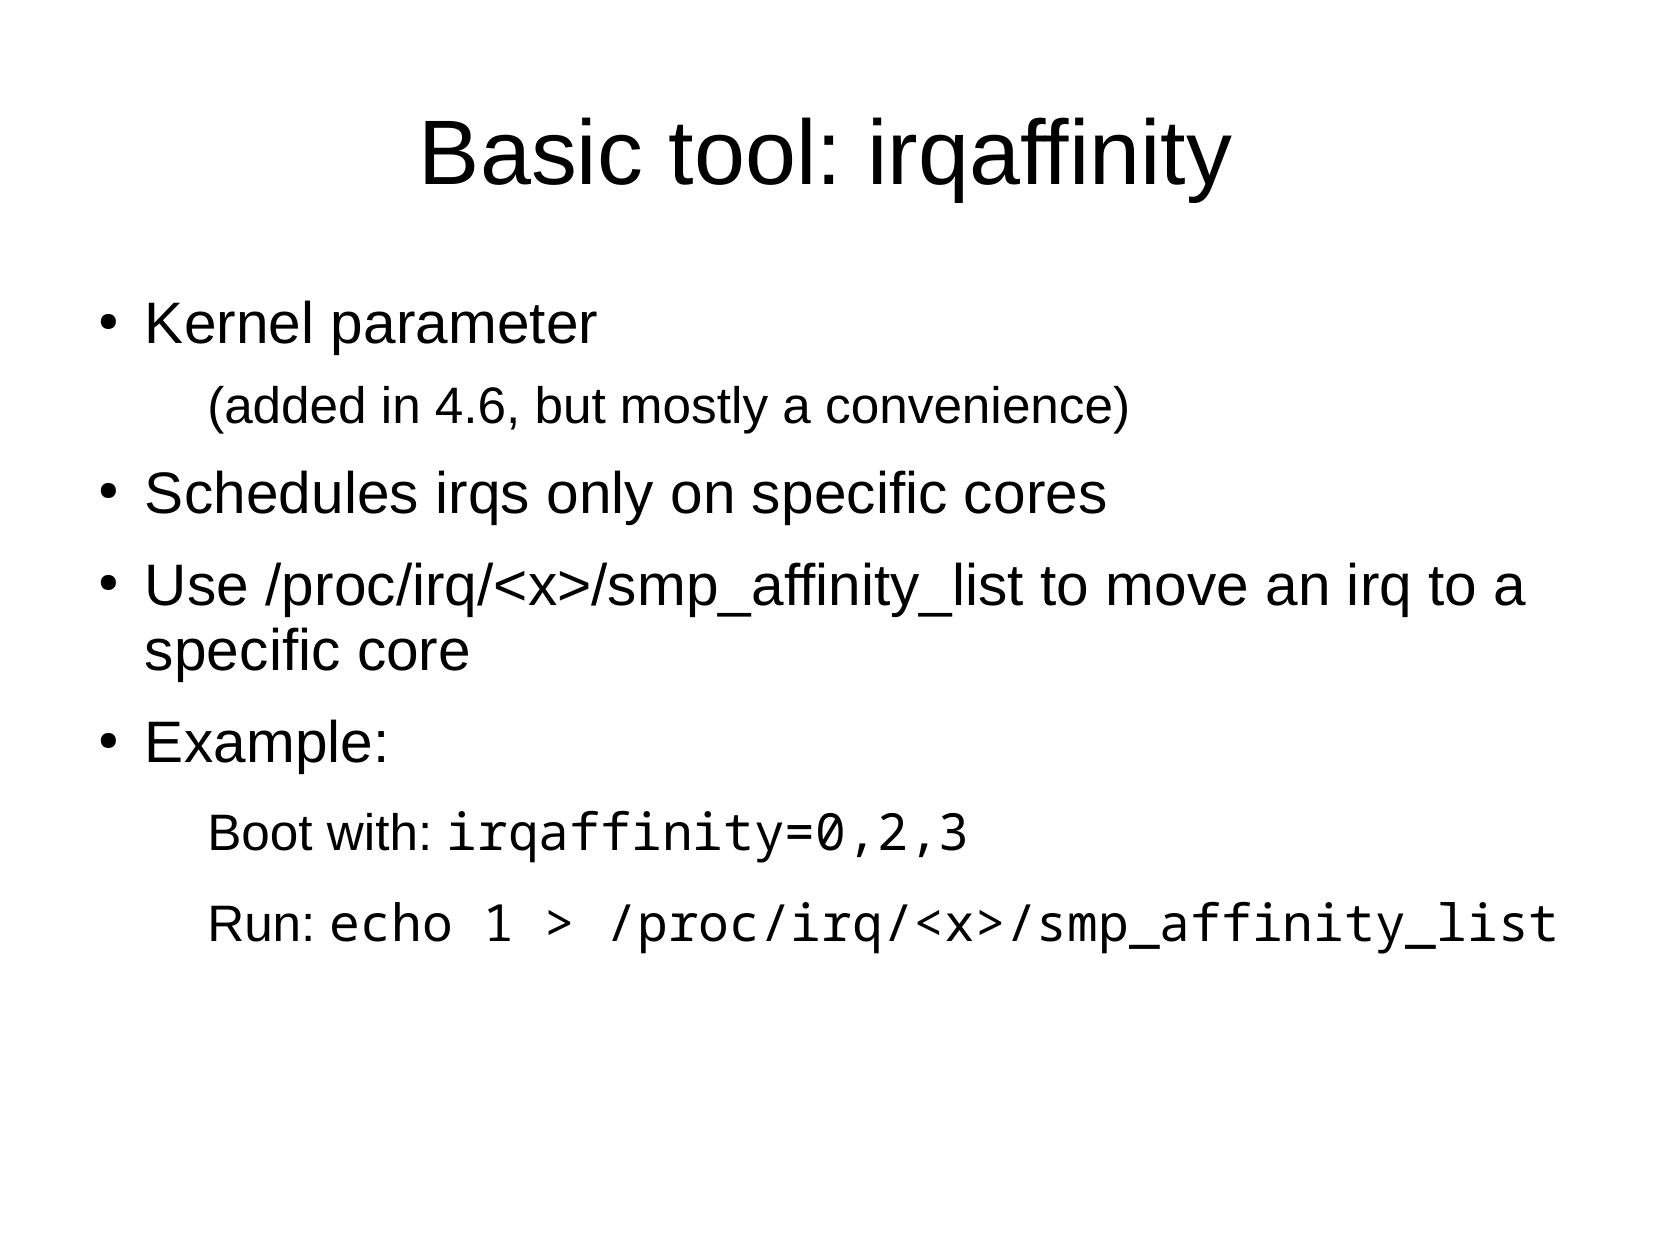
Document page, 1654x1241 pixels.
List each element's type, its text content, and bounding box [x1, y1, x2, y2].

list Kernel parameter (added in 4.6, but mostly a convenience) Schedules irqs only on specific cores Use /proc/irq/<x>/smp_affinity_list to move an irq to a specific core Example: Boot with: irqaffinity=0,2,3 Run: echo 1 > /proc/irq/<x>/smp_affinity_list [82, 290, 1571, 1010]
title Basic tool: irqaffinity [82, 49, 1571, 257]
